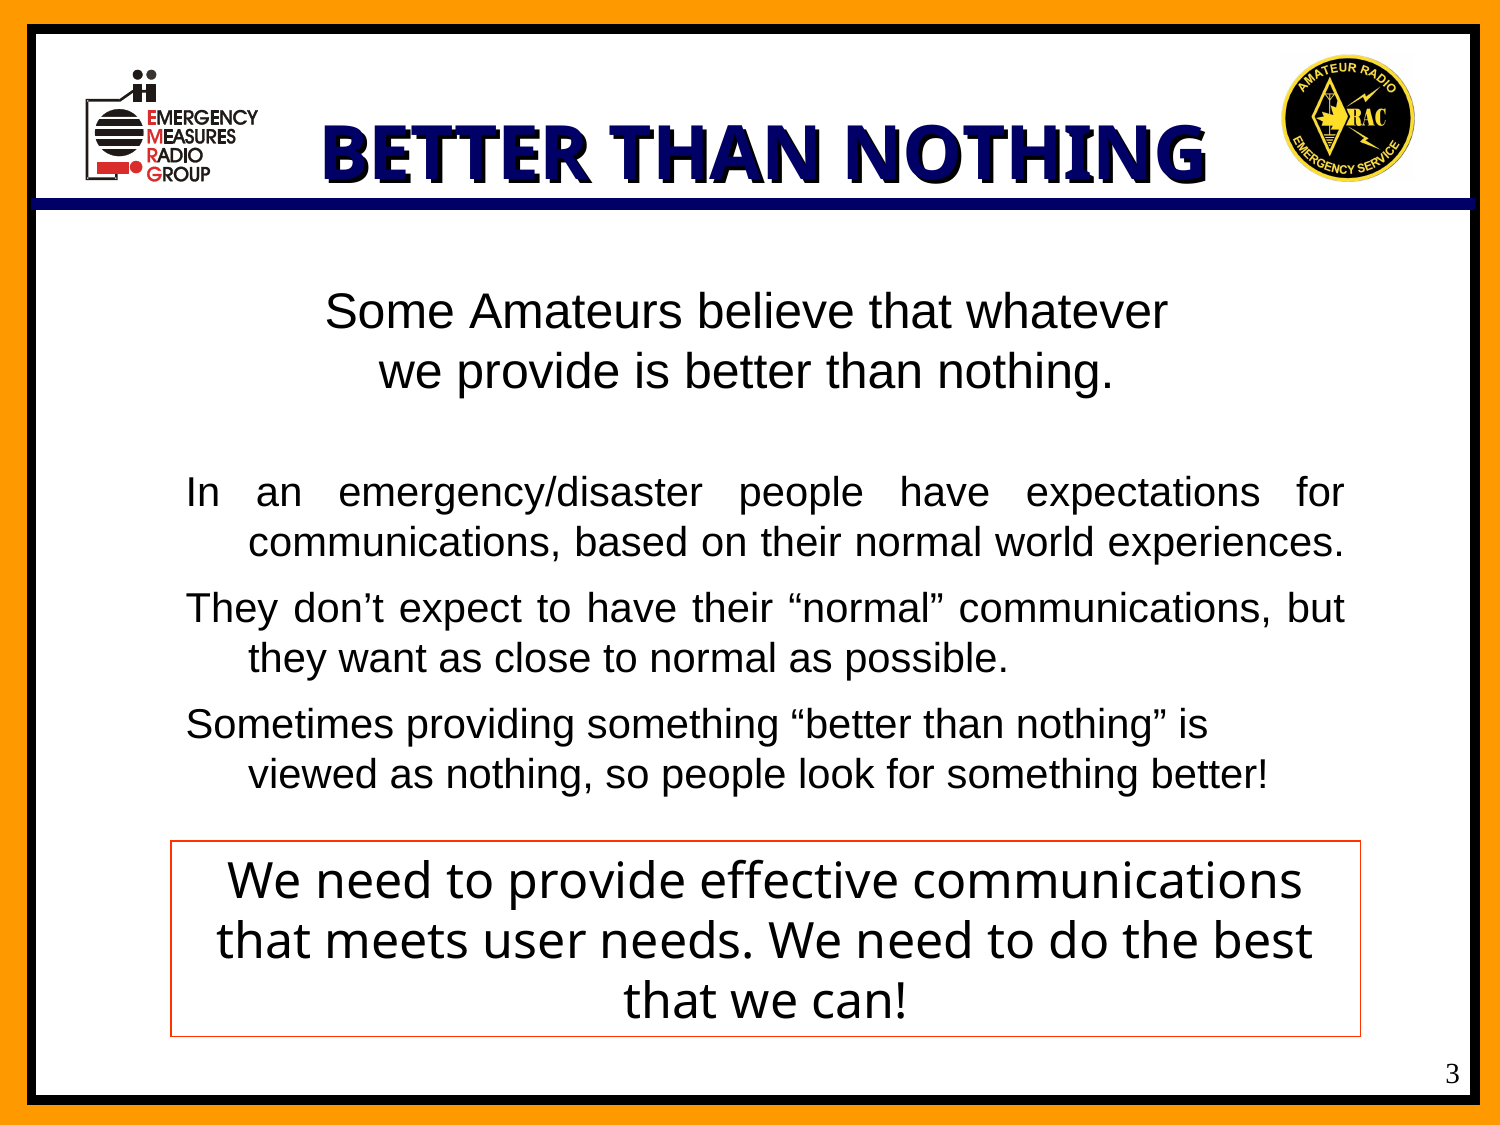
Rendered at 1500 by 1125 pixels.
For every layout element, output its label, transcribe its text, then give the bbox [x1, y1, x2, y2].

picture [1281, 54, 1415, 182]
text_box Some Amateurs believe that whatever we provide is better than nothing. [285, 271, 1209, 407]
text_box We need to provide effective communications that meets user needs. We need to do the best that we can! [170, 840, 1361, 1037]
text_box In an emergency/disaster people have expectations for communications, based on their normal world experiences. They don’t expect to have their “normal” communications, but they want as close to normal as possible. Sometimes providing something “better than nothing” is viewed as nothing, so people look for something better! [170, 457, 1361, 805]
text_box BETTER THAN NOTHING [236, 97, 1291, 203]
